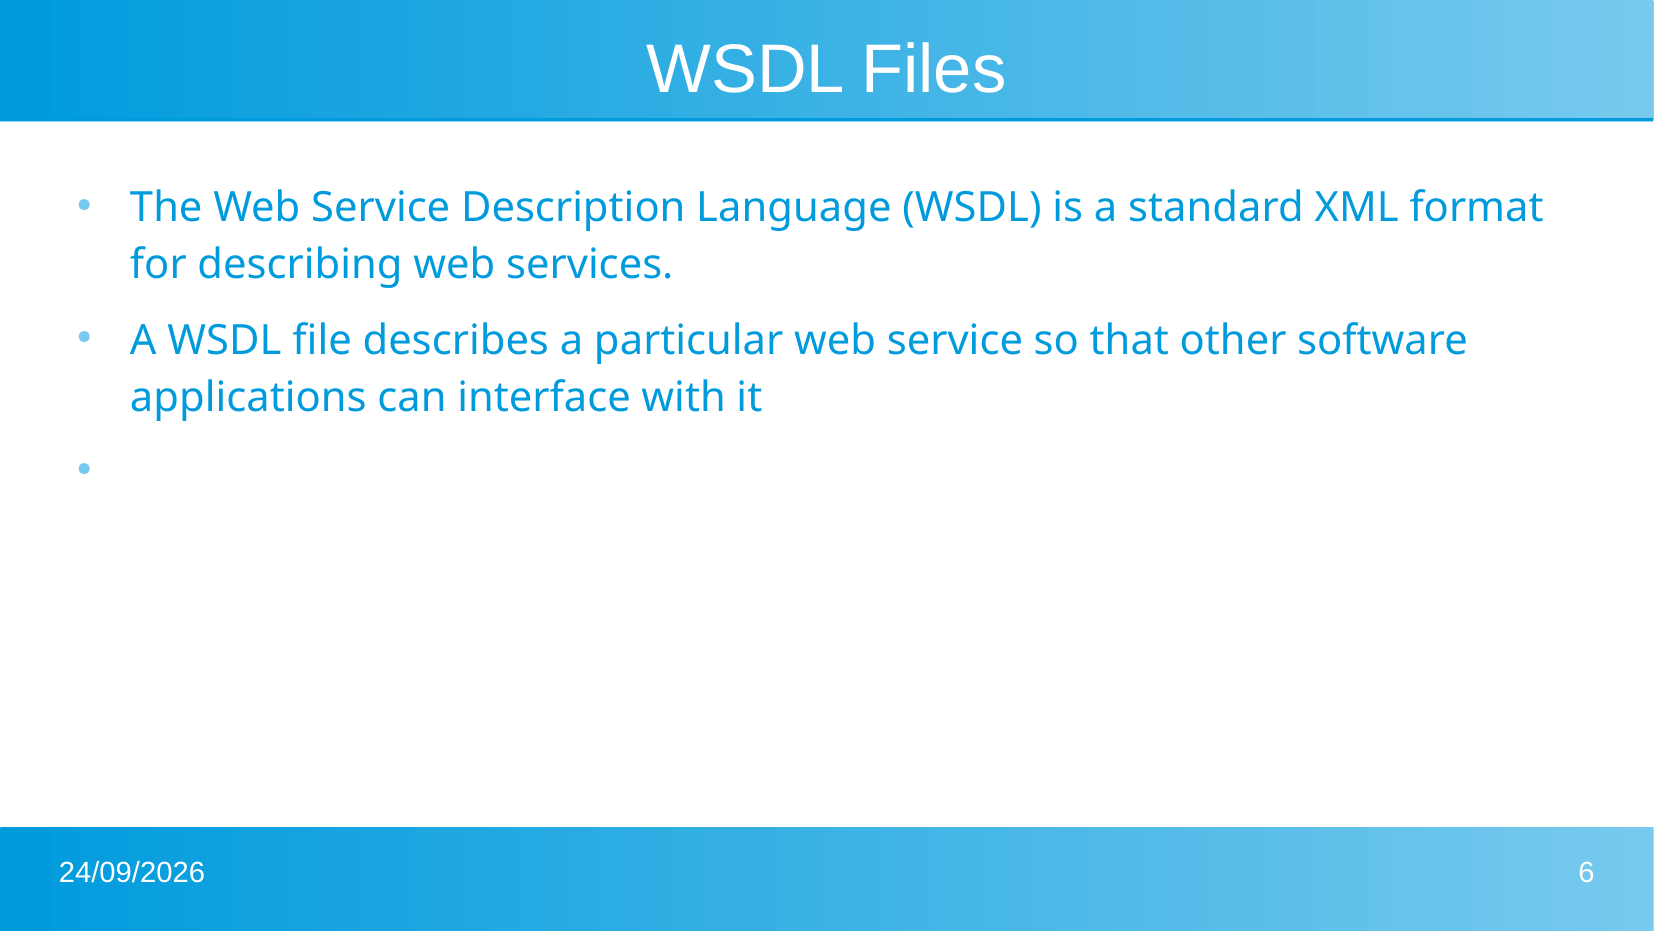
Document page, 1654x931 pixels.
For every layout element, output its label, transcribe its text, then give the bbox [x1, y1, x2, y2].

title WSDL Files [59, 29, 1595, 108]
list The Web Service Description Language (WSDL) is a standard XML format for describing web services. A WSDL file describes a particular web service so that other software applications can interface with it [59, 177, 1595, 768]
